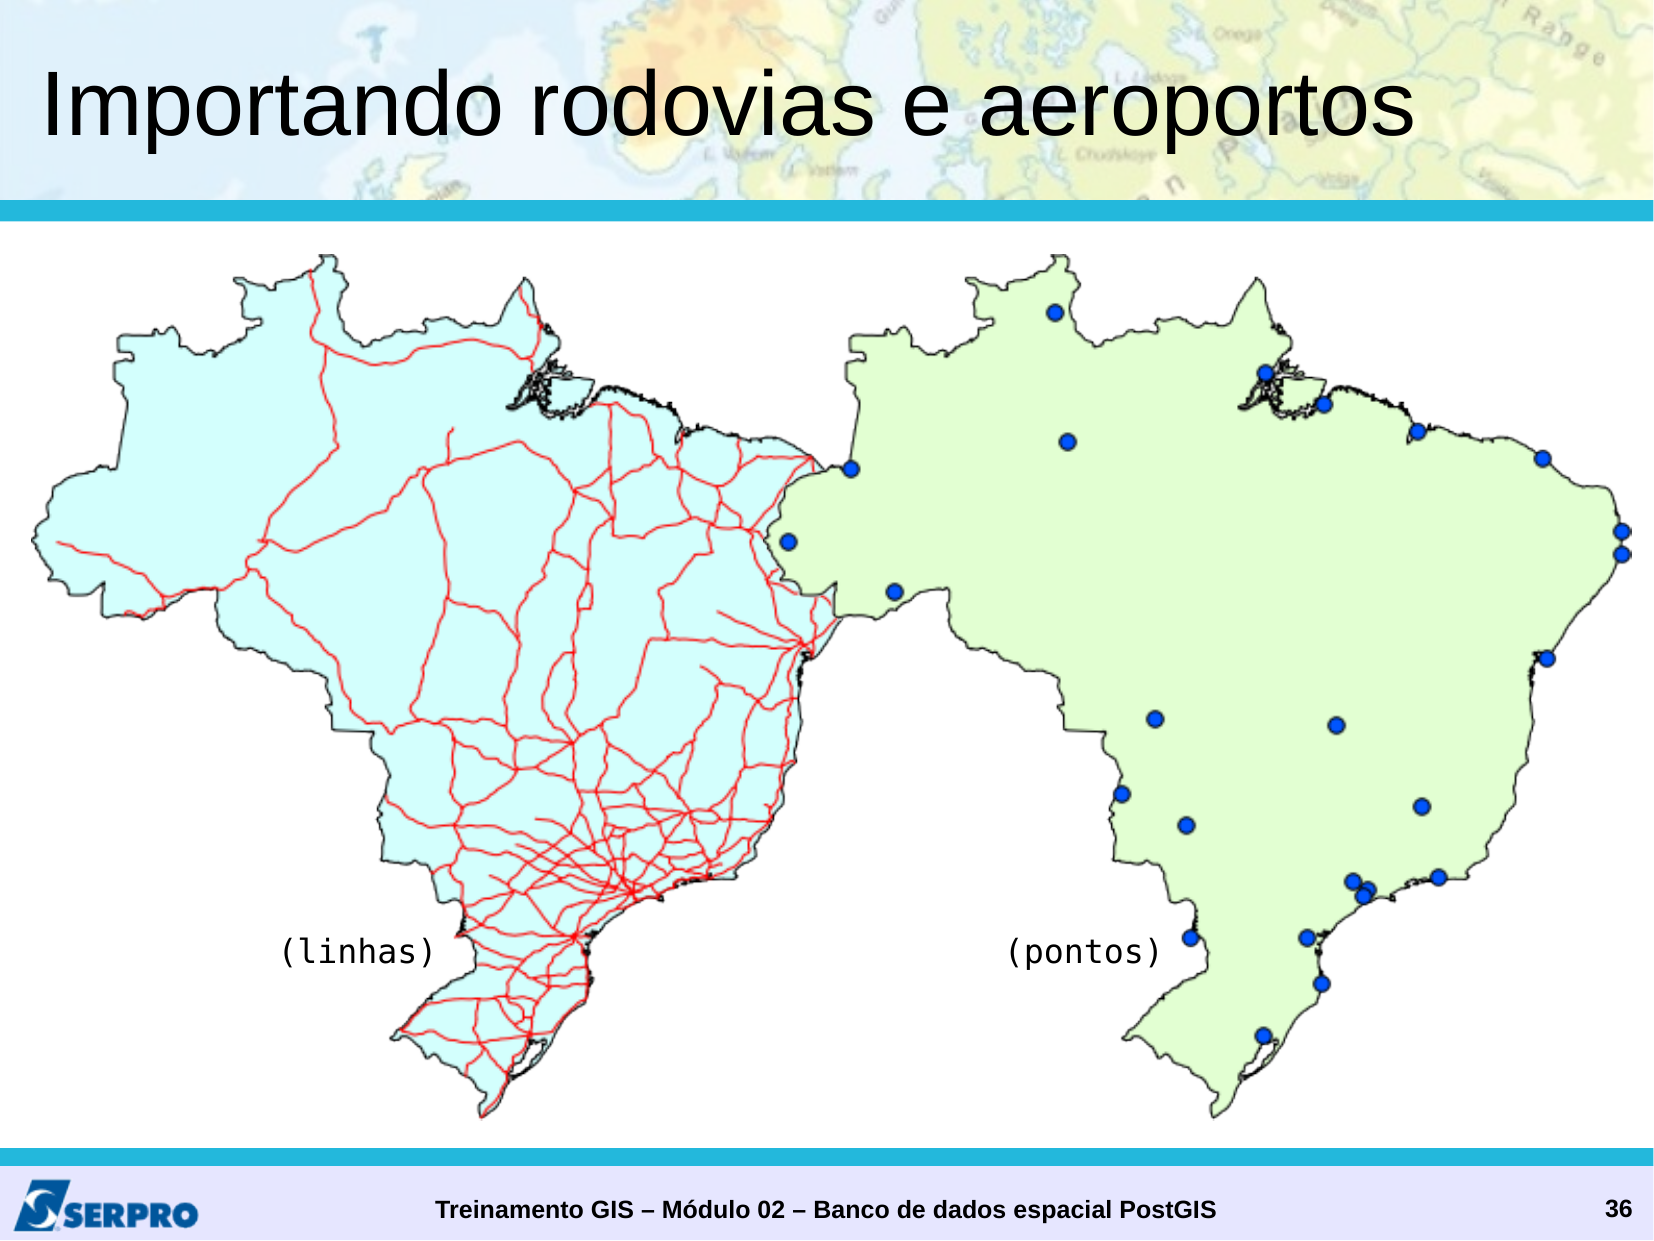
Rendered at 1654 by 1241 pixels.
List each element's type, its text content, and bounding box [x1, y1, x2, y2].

picture [31, 254, 1632, 1121]
text_box (linhas) [202, 925, 513, 979]
picture [10, 1177, 201, 1235]
text_box (pontos) [928, 925, 1239, 979]
title Importando rodovias e aeroportos [40, 49, 1614, 159]
